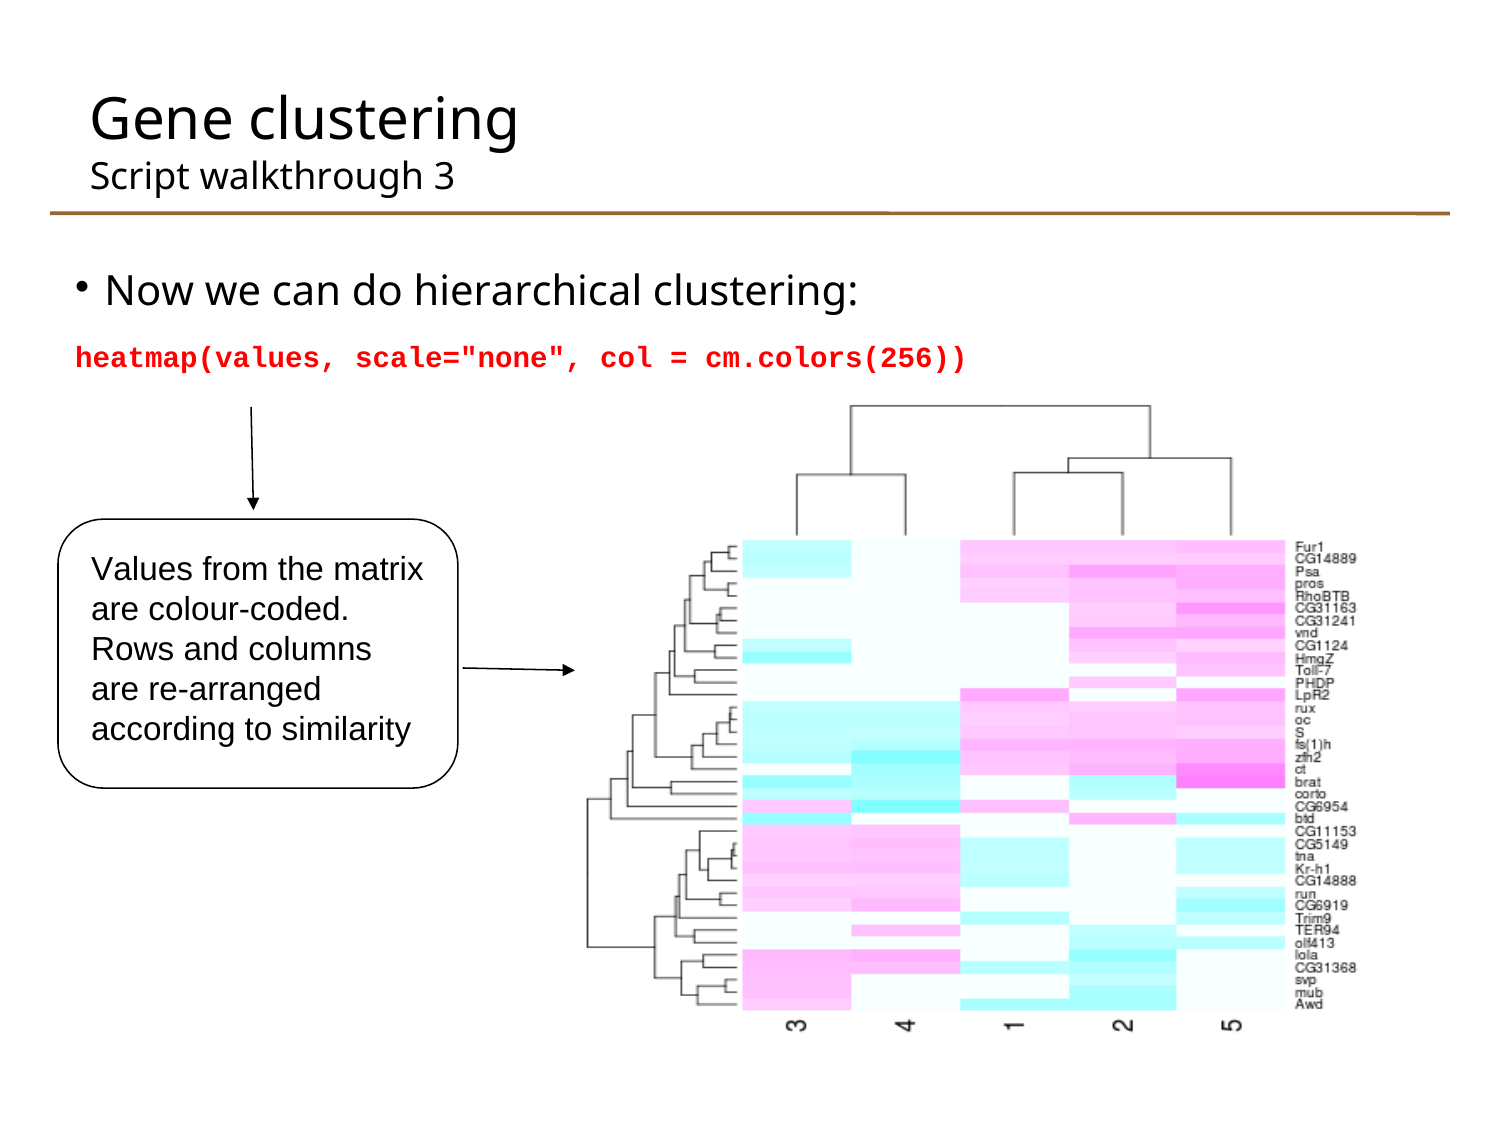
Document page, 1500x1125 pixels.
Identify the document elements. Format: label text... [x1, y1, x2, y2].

text_box Gene clustering Script walkthrough 3 [74, 44, 1425, 233]
picture [582, 401, 1386, 1041]
text_box Values from the matrix are colour-coded. Rows and columns are re-arranged according to similarity [76, 540, 447, 773]
text_box Now we can do hierarchical clustering: heatmap(values, scale="none", col = cm.colors(256)) [74, 263, 1425, 1005]
text_box Now we can do hierarchical clustering: heatmap(values, scale="none", col = cm.colors(256)) [74, 520, 457, 787]
